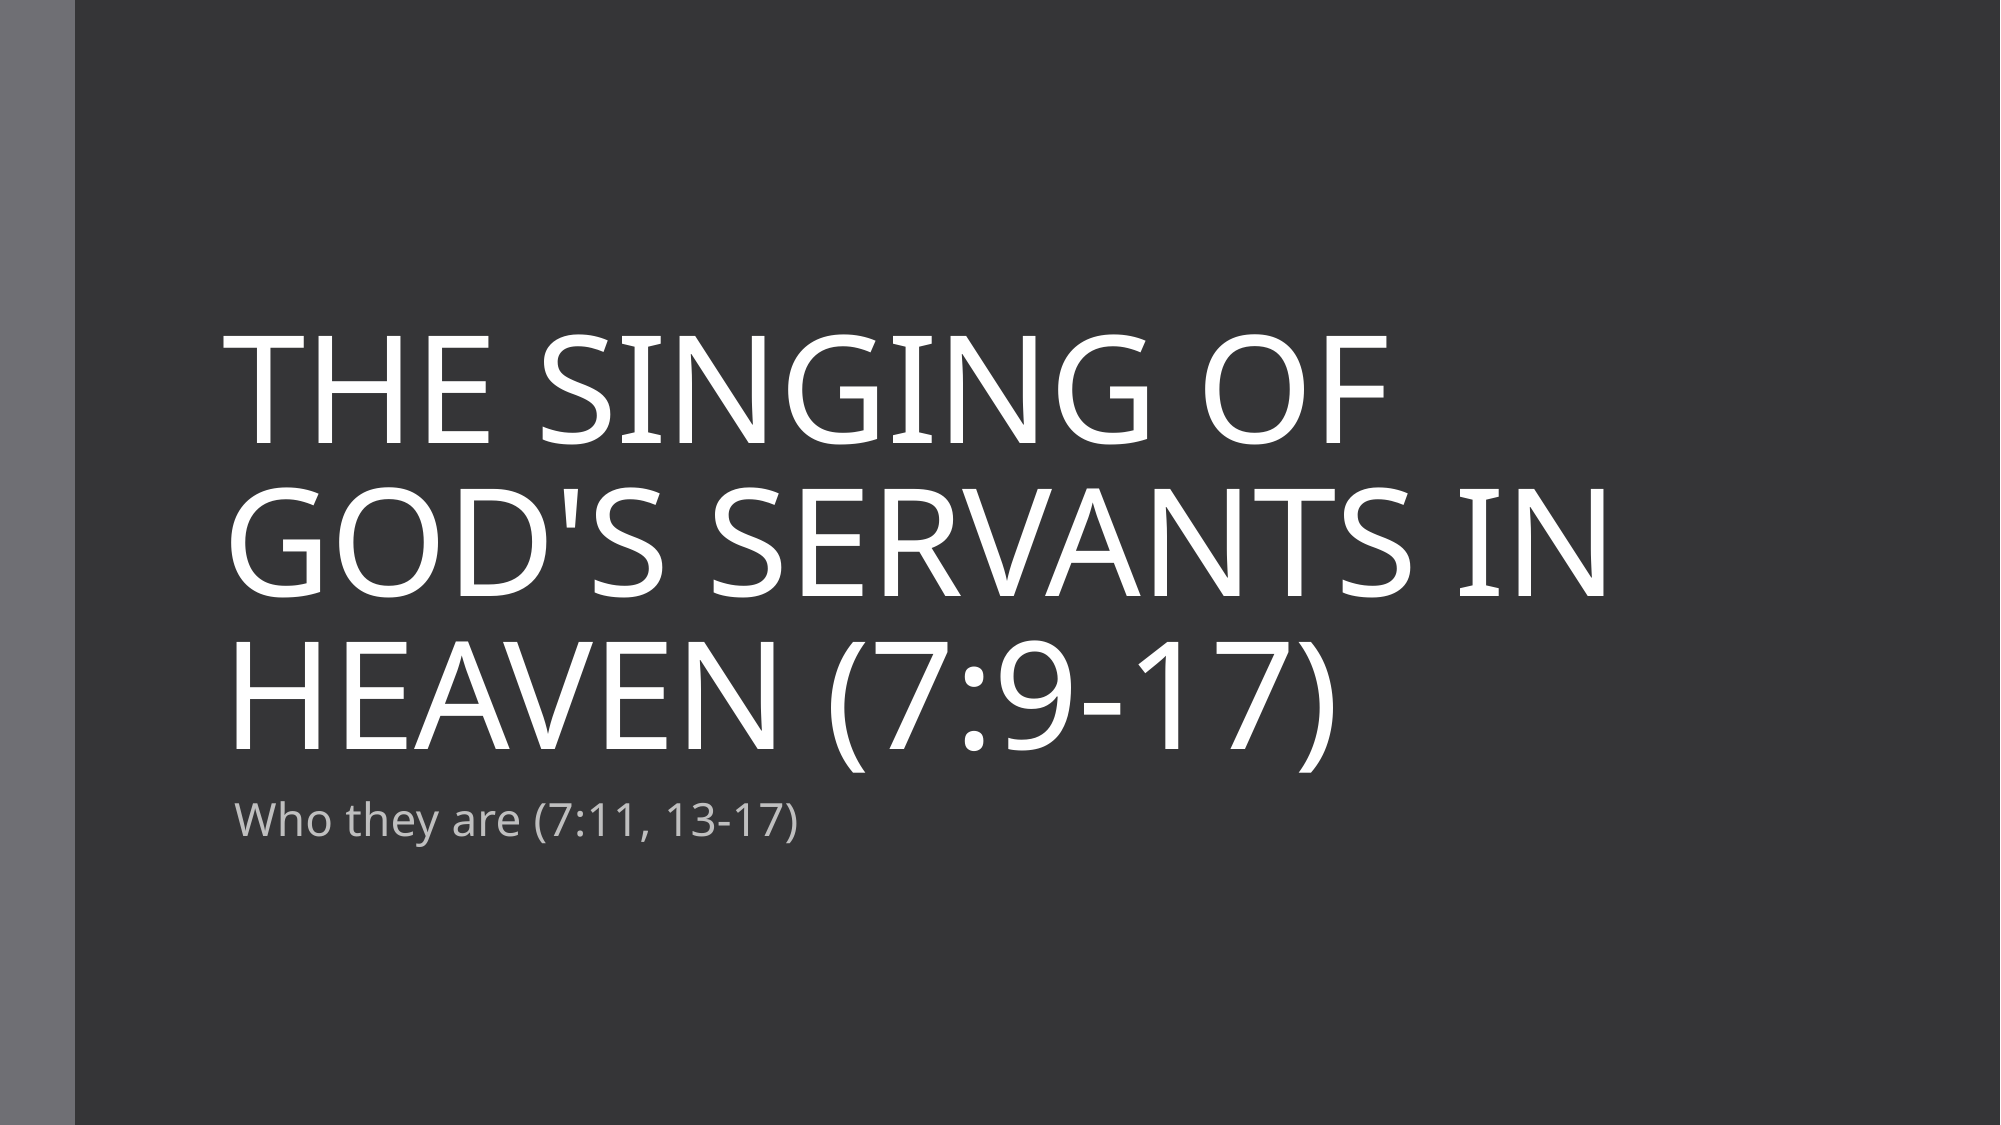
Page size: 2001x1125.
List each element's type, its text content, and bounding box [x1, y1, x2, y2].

subtitle Who they are (7:11, 13-17) [206, 787, 1752, 1066]
title THE SINGING OF GOD'S SERVANTS IN HEAVEN (7:9-17) [206, 124, 1752, 787]
